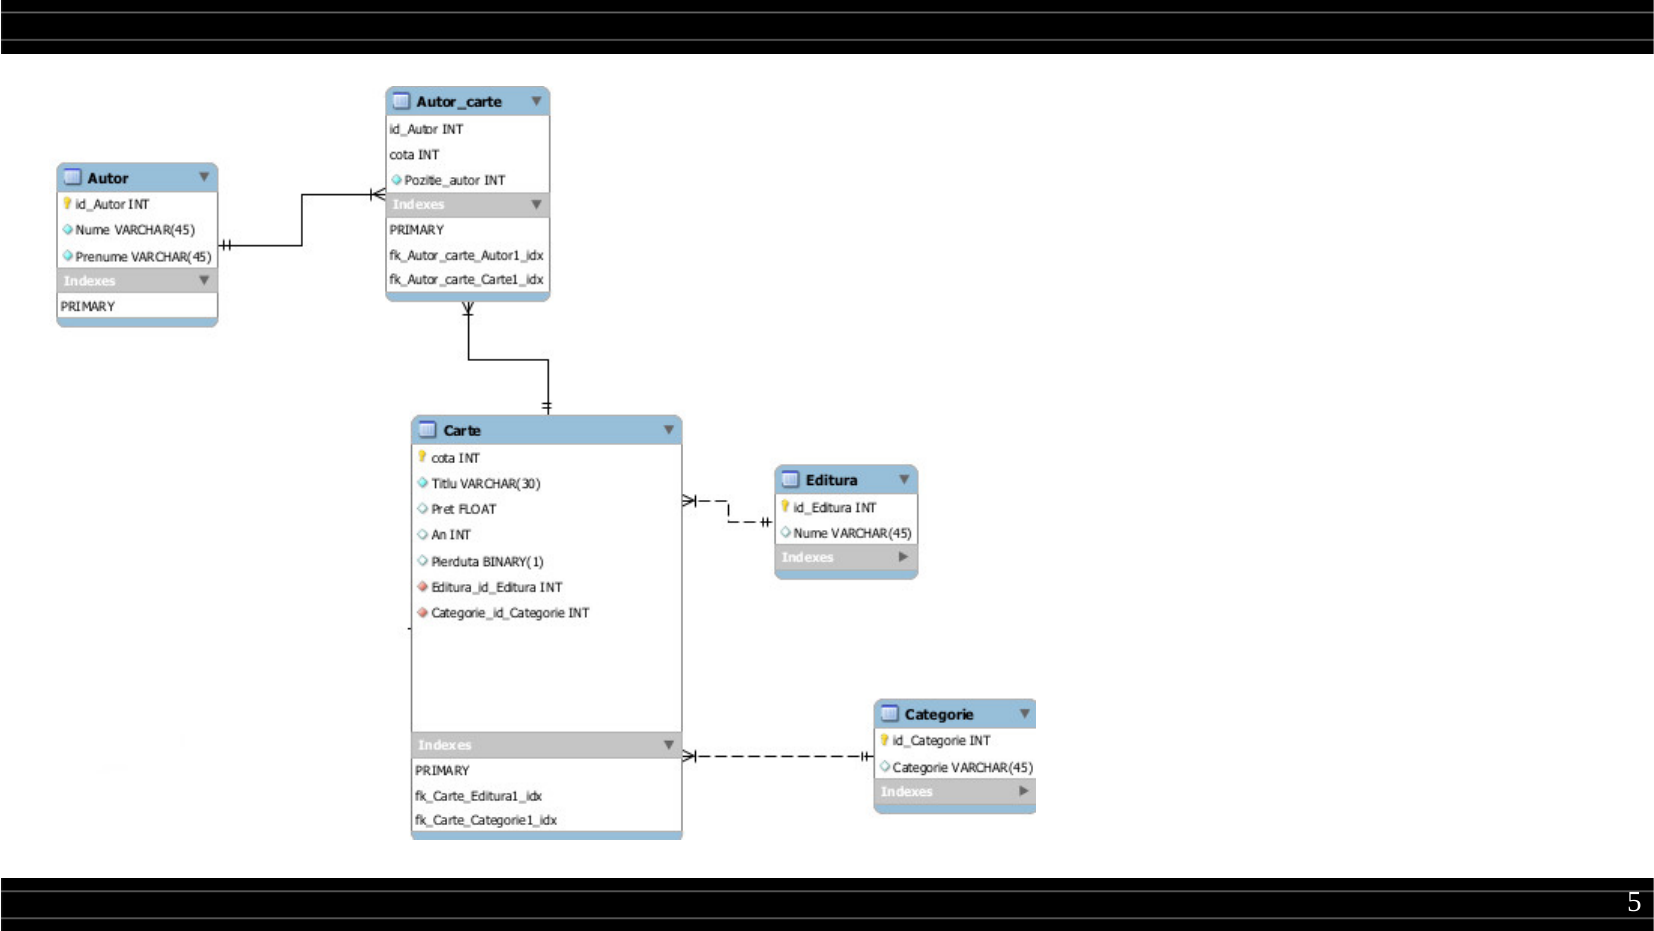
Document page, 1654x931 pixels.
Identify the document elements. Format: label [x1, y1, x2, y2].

picture [49, 86, 1036, 841]
picture [1, 878, 1654, 931]
picture [1, 0, 1654, 54]
